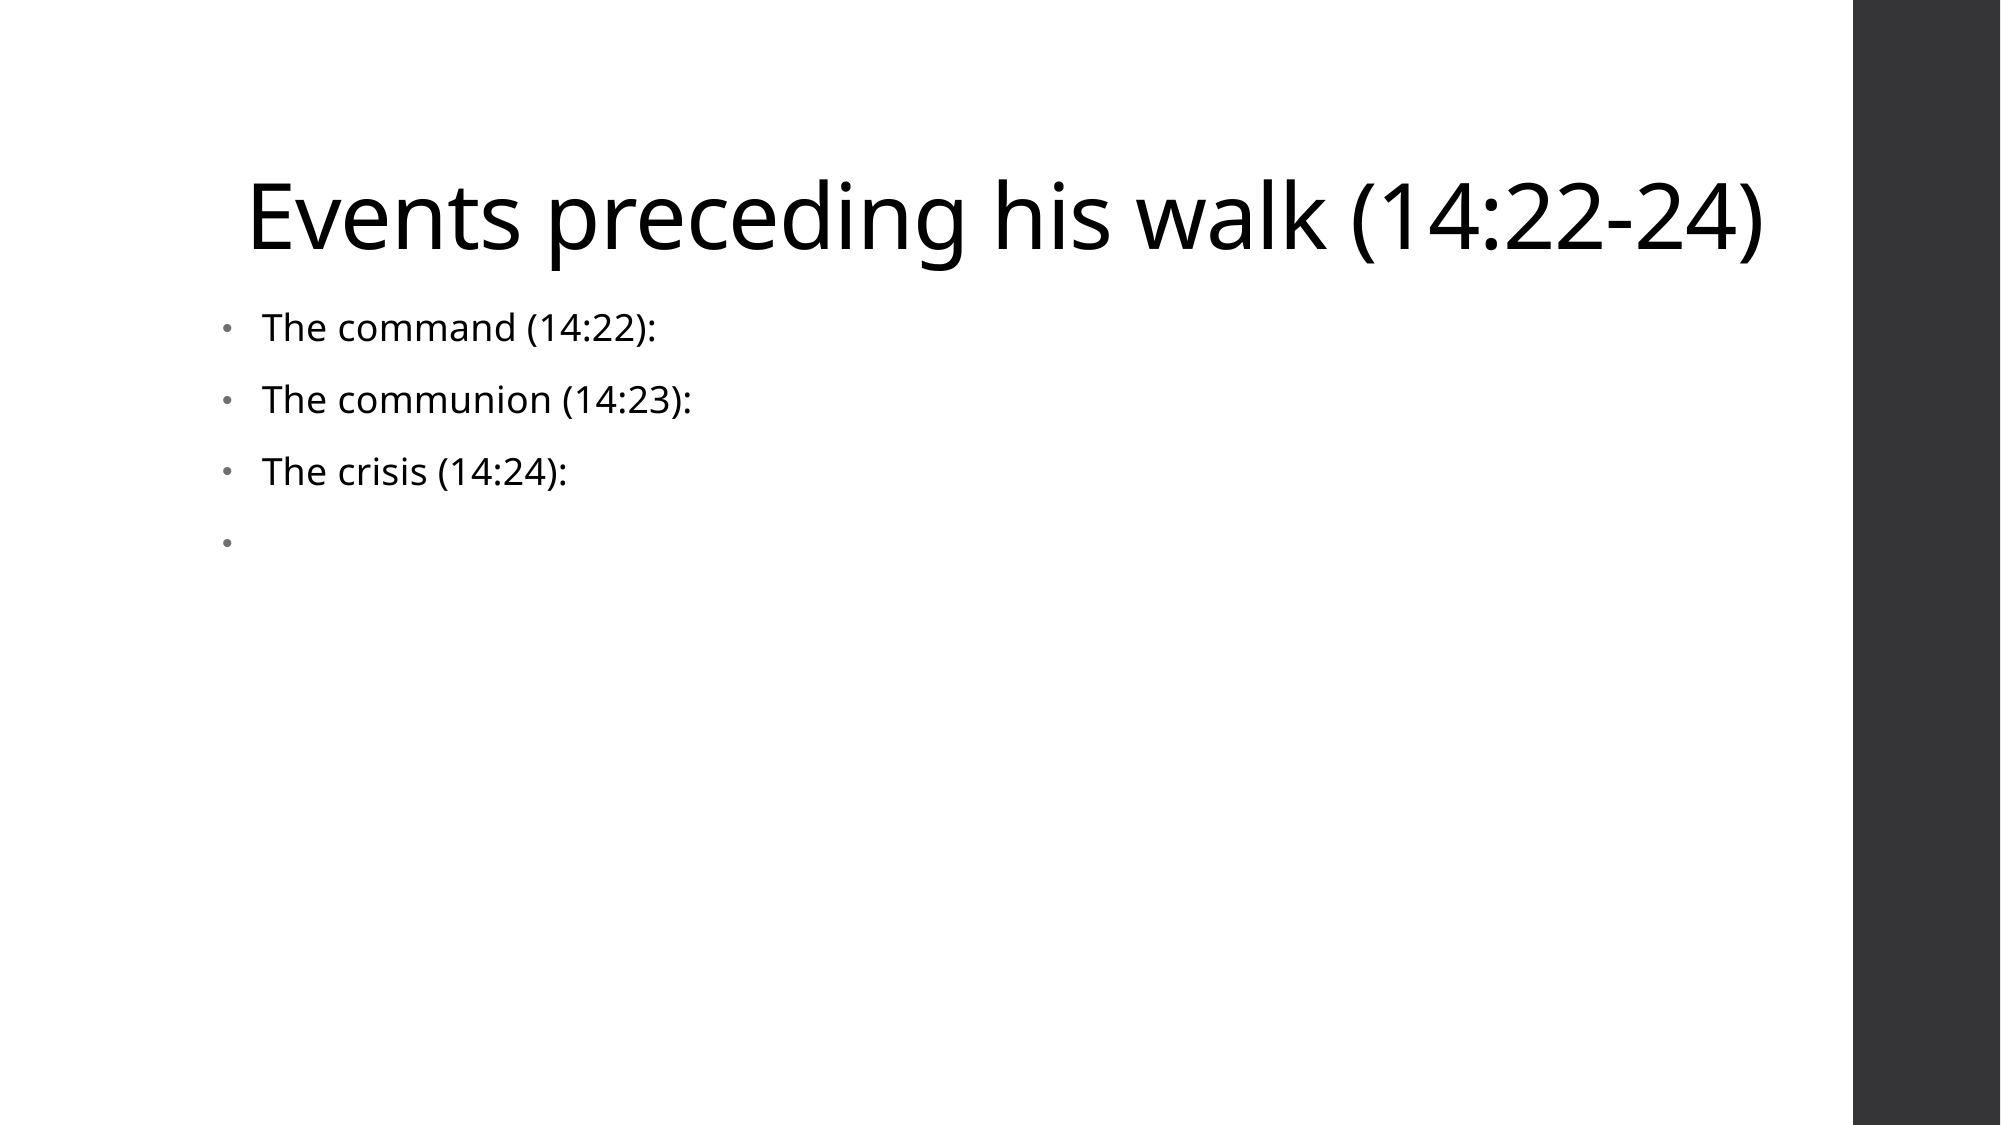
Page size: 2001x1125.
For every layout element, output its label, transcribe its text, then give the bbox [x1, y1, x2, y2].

list The command (14:22): The communion (14:23): The crisis (14:24): [206, 299, 1617, 1014]
title Events preceding his walk (14:22-24) [206, 60, 1797, 278]
